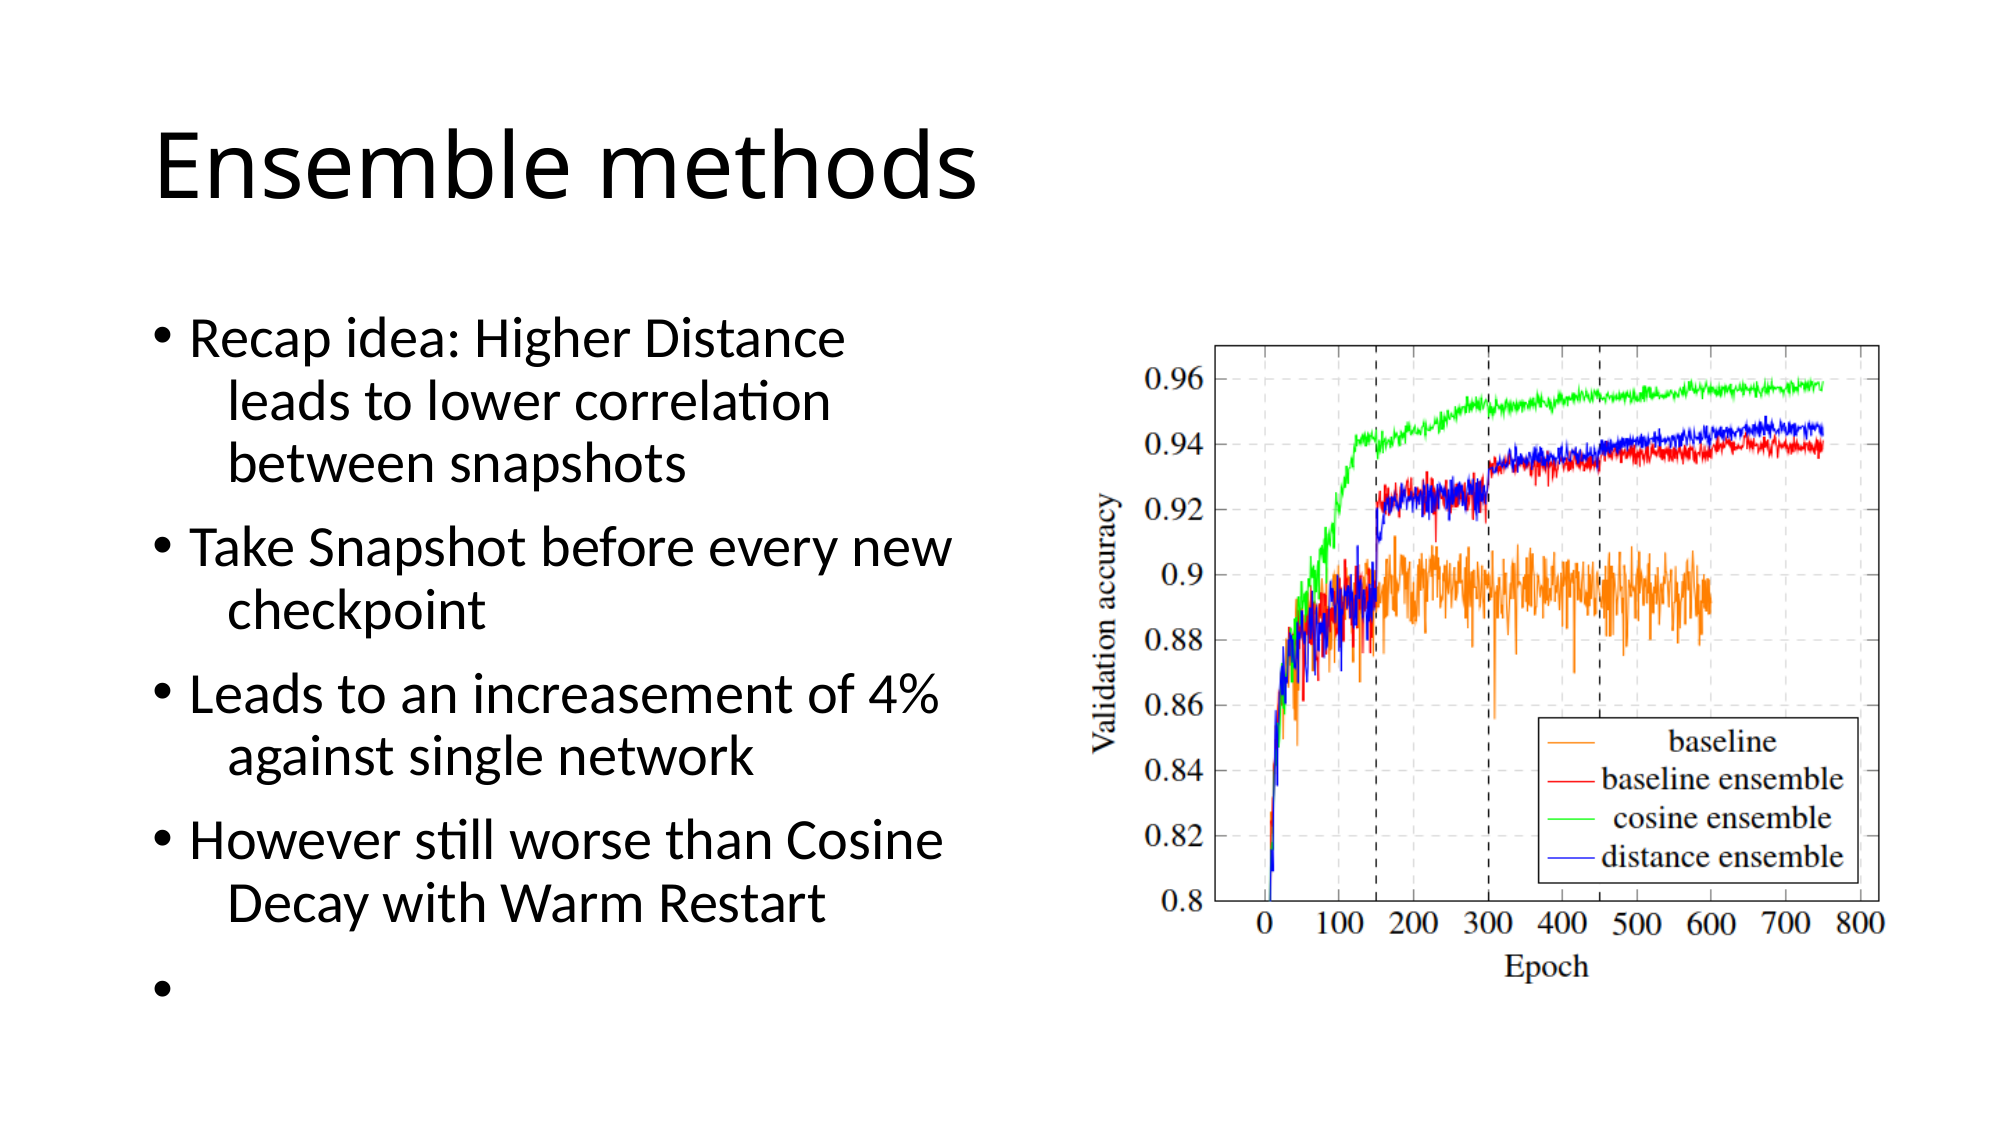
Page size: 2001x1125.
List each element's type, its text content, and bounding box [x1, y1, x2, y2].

title Ensemble methods [137, 59, 1863, 278]
list Recap idea: Higher Distance leads to lower correlation between snapshots Take Snapshot before every new checkpoint Leads to an increasement of 4% against single network However still worse than Cosine Decay with Warm Restart [137, 299, 988, 1014]
picture [1066, 298, 1920, 1013]
